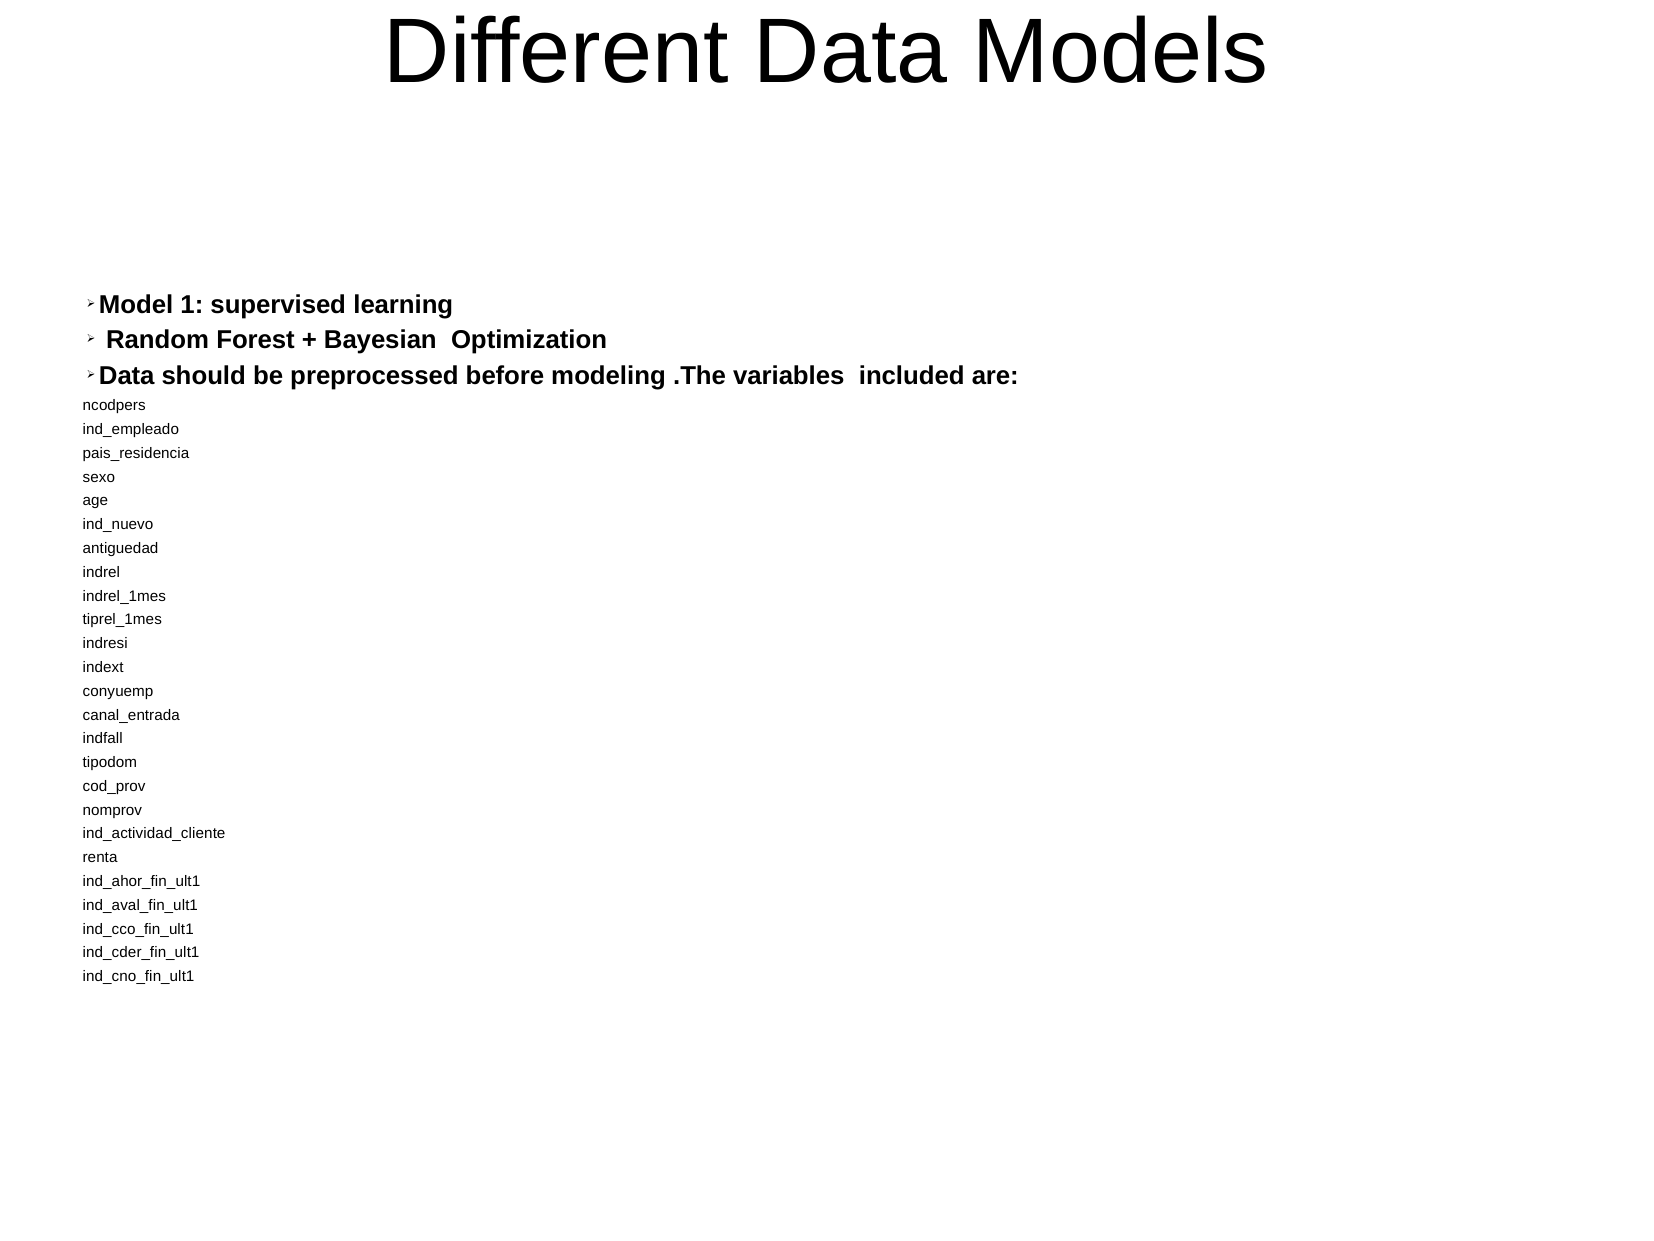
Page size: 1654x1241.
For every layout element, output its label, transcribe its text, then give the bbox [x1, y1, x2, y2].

title Different Data Models [82, 0, 1571, 290]
list Model 1: supervised learning Random Forest + Bayesian Optimization Data should be preprocessed before modeling .The variables included are: ncodpers ind_empleado pais_residencia sexo age ind_nuevo antiguedad indrel indrel_1mes tiprel_1mes indresi indext conyuemp canal_entrada indfall tipodom cod_prov nomprov ind_actividad_cliente renta ind_ahor_fin_ult1 ind_aval_fin_ult1 ind_cco_fin_ult1 ind_cder_fin_ult1 ind_cno_fin_ult1 [82, 290, 1571, 1010]
